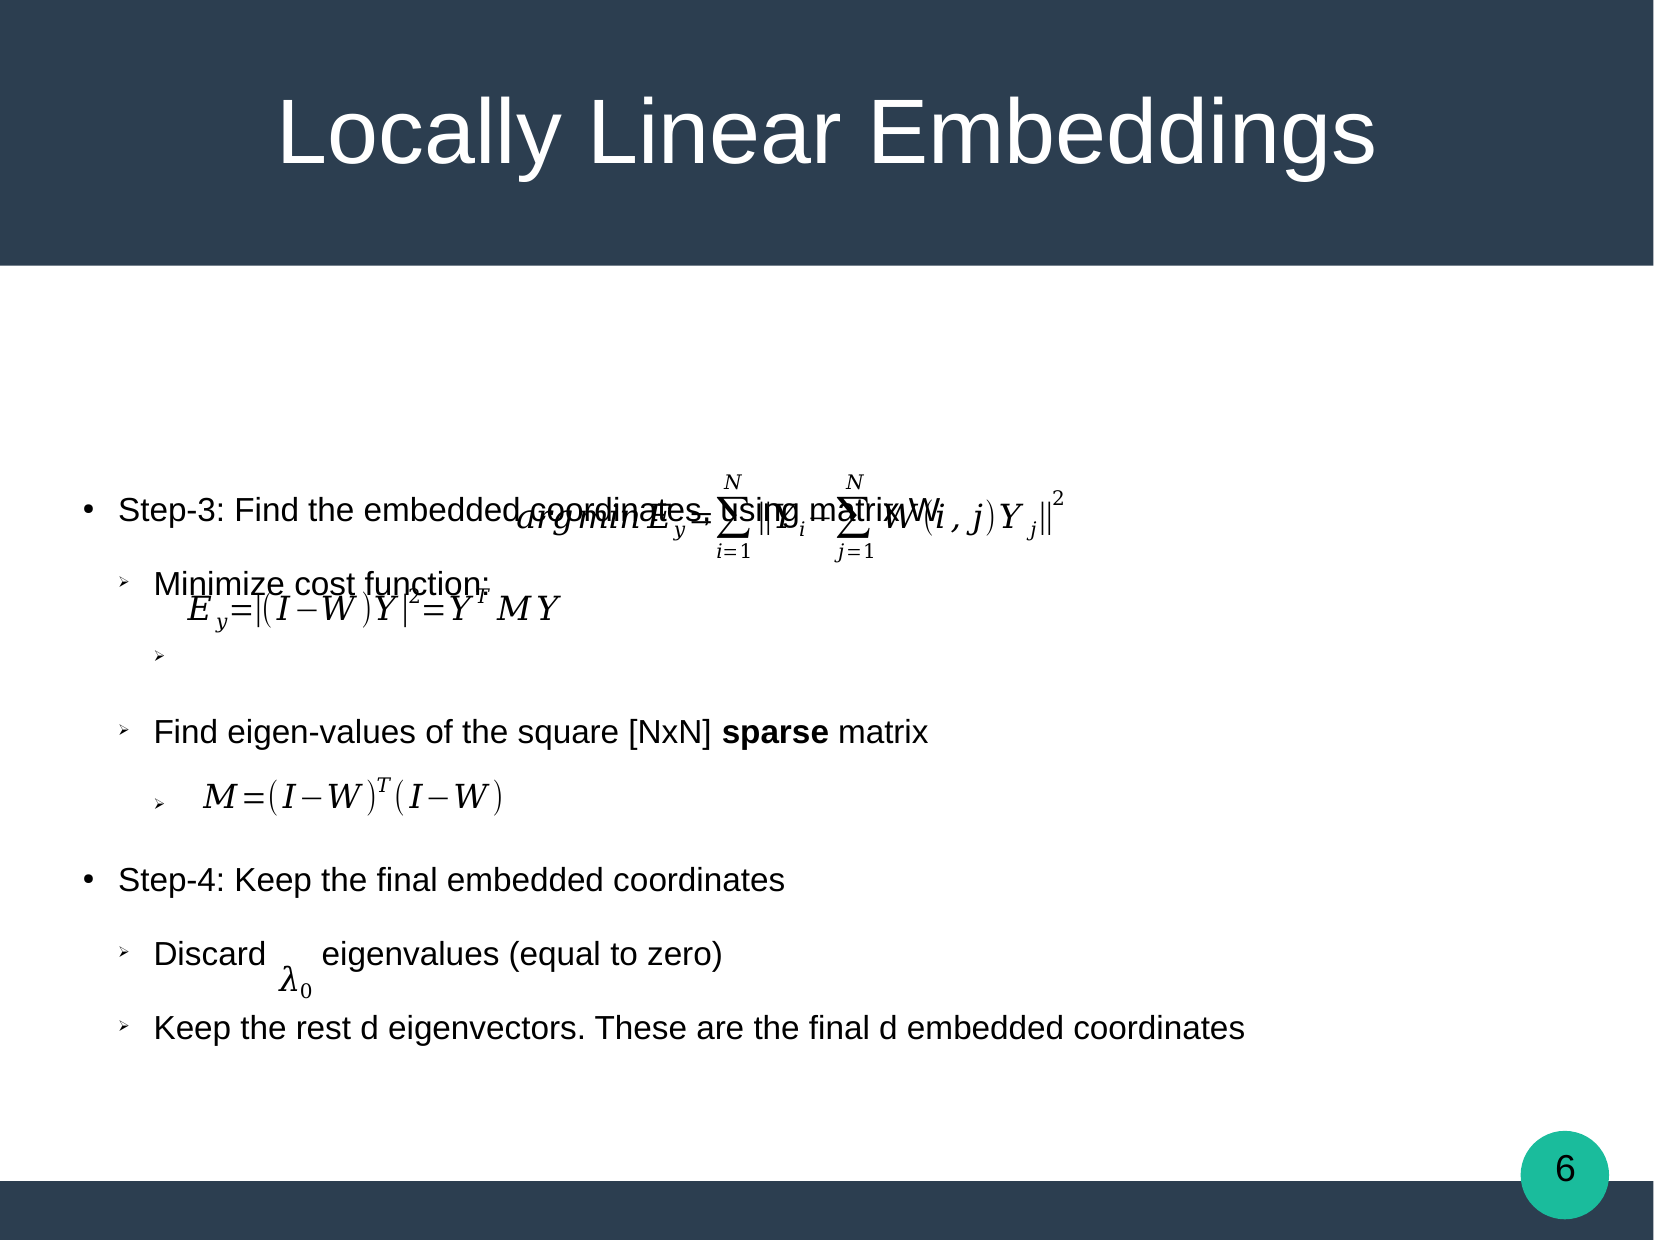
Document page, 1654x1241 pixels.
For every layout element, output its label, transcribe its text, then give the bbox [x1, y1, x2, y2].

text_box <number> [1540, 1140, 1654, 1223]
chart [195, 773, 511, 819]
chart [510, 471, 1071, 564]
chart [270, 960, 319, 1005]
chart [180, 584, 570, 634]
subtitle Step-3: Find the embedded coordinates, using matrix W Minimize cost function: Find eigen-values of the square [NxN] sparse matrix Step-4: Keep the final embedded coordinates Discard eigenvalues (equal to zero) Keep the rest d eigenvectors. These are the final d embedded coordinates [82, 390, 1571, 1111]
title Locally Linear Embeddings [60, 6, 1596, 259]
